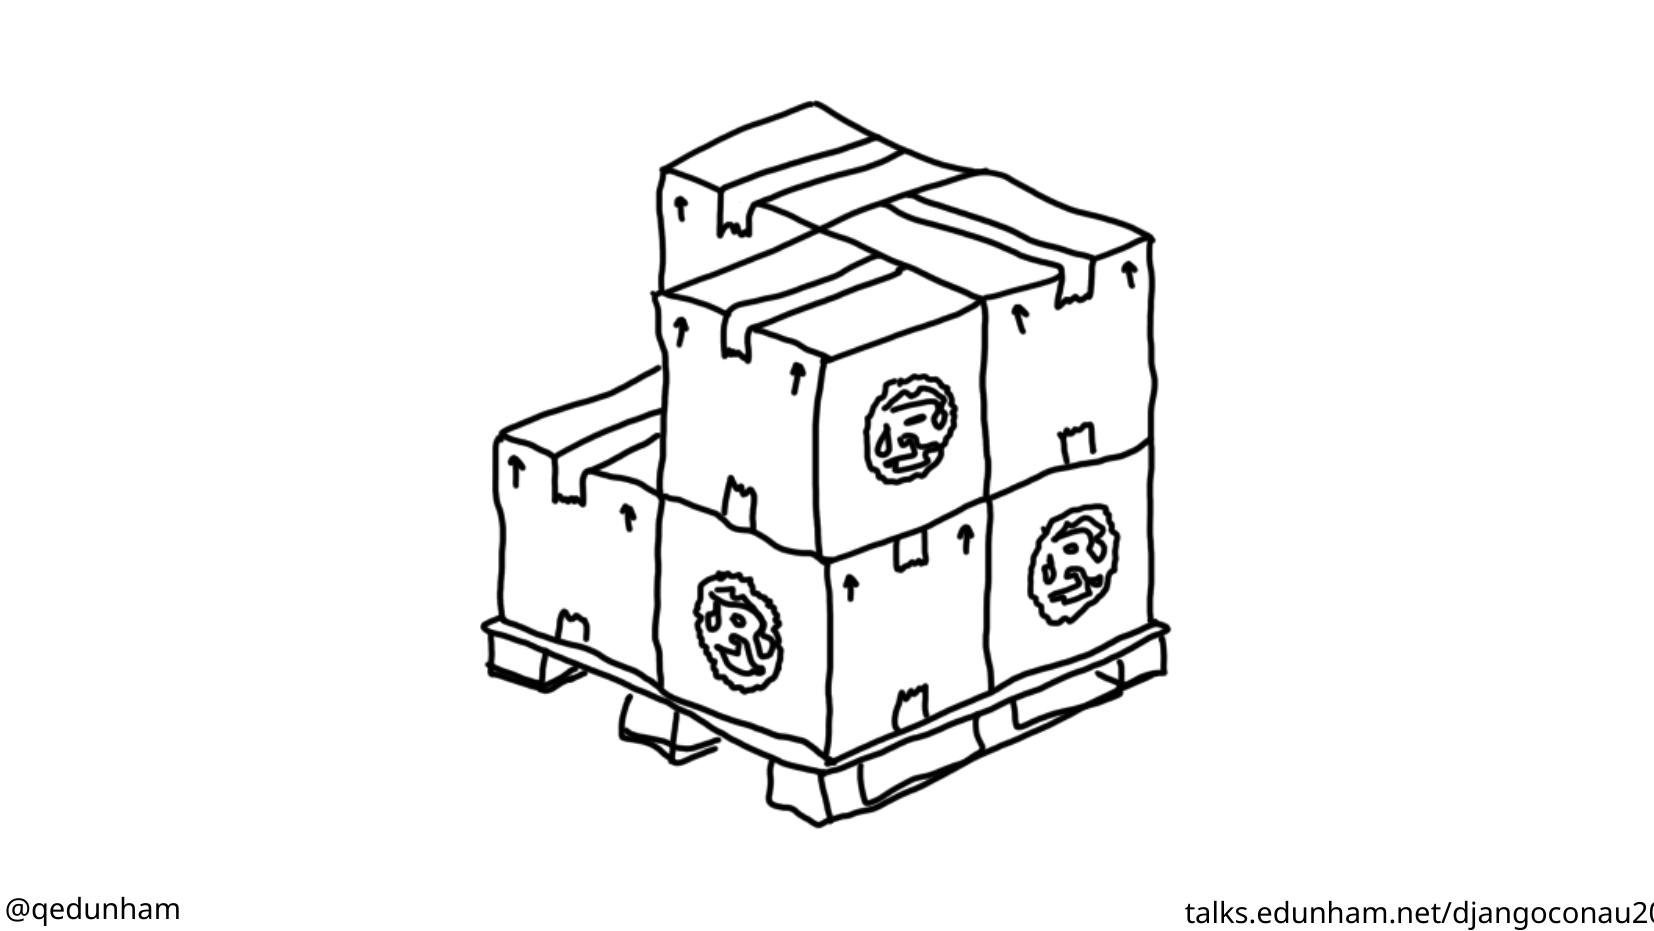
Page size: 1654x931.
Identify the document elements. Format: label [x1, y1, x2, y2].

picture [480, 100, 1173, 830]
